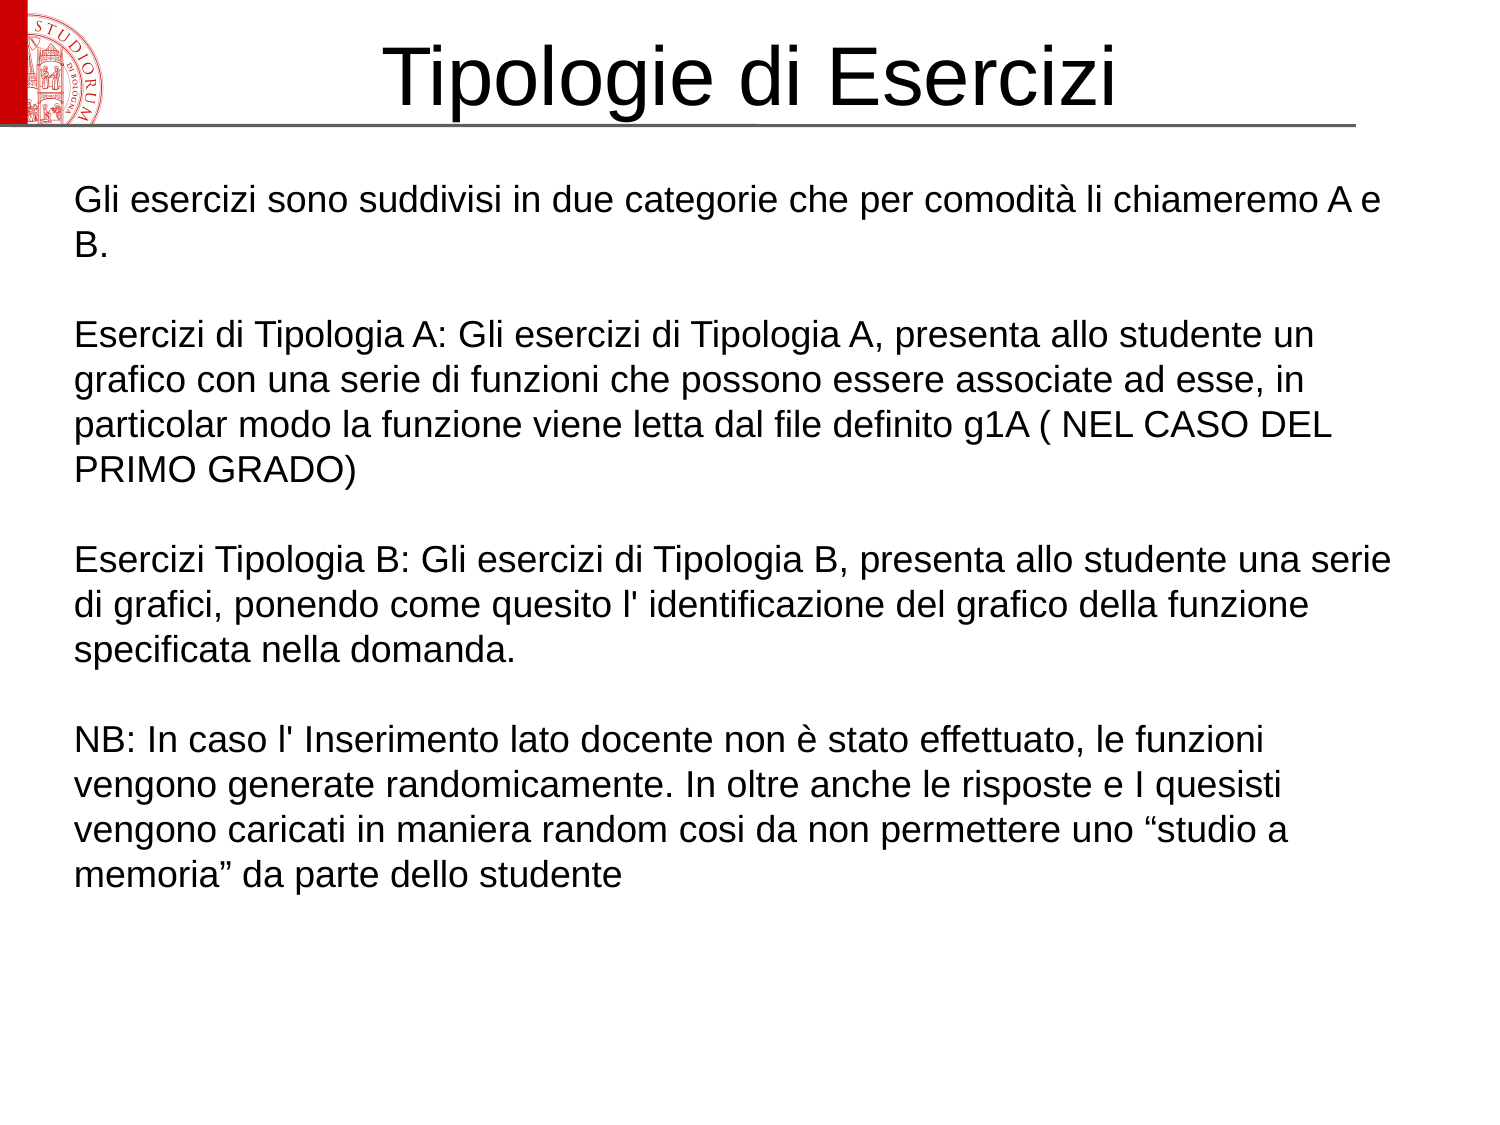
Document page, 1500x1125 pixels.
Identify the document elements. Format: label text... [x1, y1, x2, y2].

picture [28, 11, 107, 123]
list Gli esercizi sono suddivisi in due categorie che per comodità li chiameremo A e B. Esercizi di Tipologia A: Gli esercizi di Tipologia A, presenta allo studente un grafico con una serie di funzioni che possono essere associate ad esse, in particolar modo la funzione viene letta dal file definito g1A ( NEL CASO DEL PRIMO GRADO) Esercizi Tipologia B: Gli esercizi di Tipologia B, presenta allo studente una serie di grafici, ponendo come quesito l' identificazione del grafico della funzione specificata nella domanda. NB: In caso l' Inserimento lato docente non è stato effettuato, le funzioni vengono generate randomicamente. In oltre anche le risposte e I quesisti vengono caricati in maniera random cosi da non permettere uno “studio a memoria” da parte dello studente [59, 159, 1409, 1004]
title Tipologie di Esercizi [75, 7, 1425, 114]
